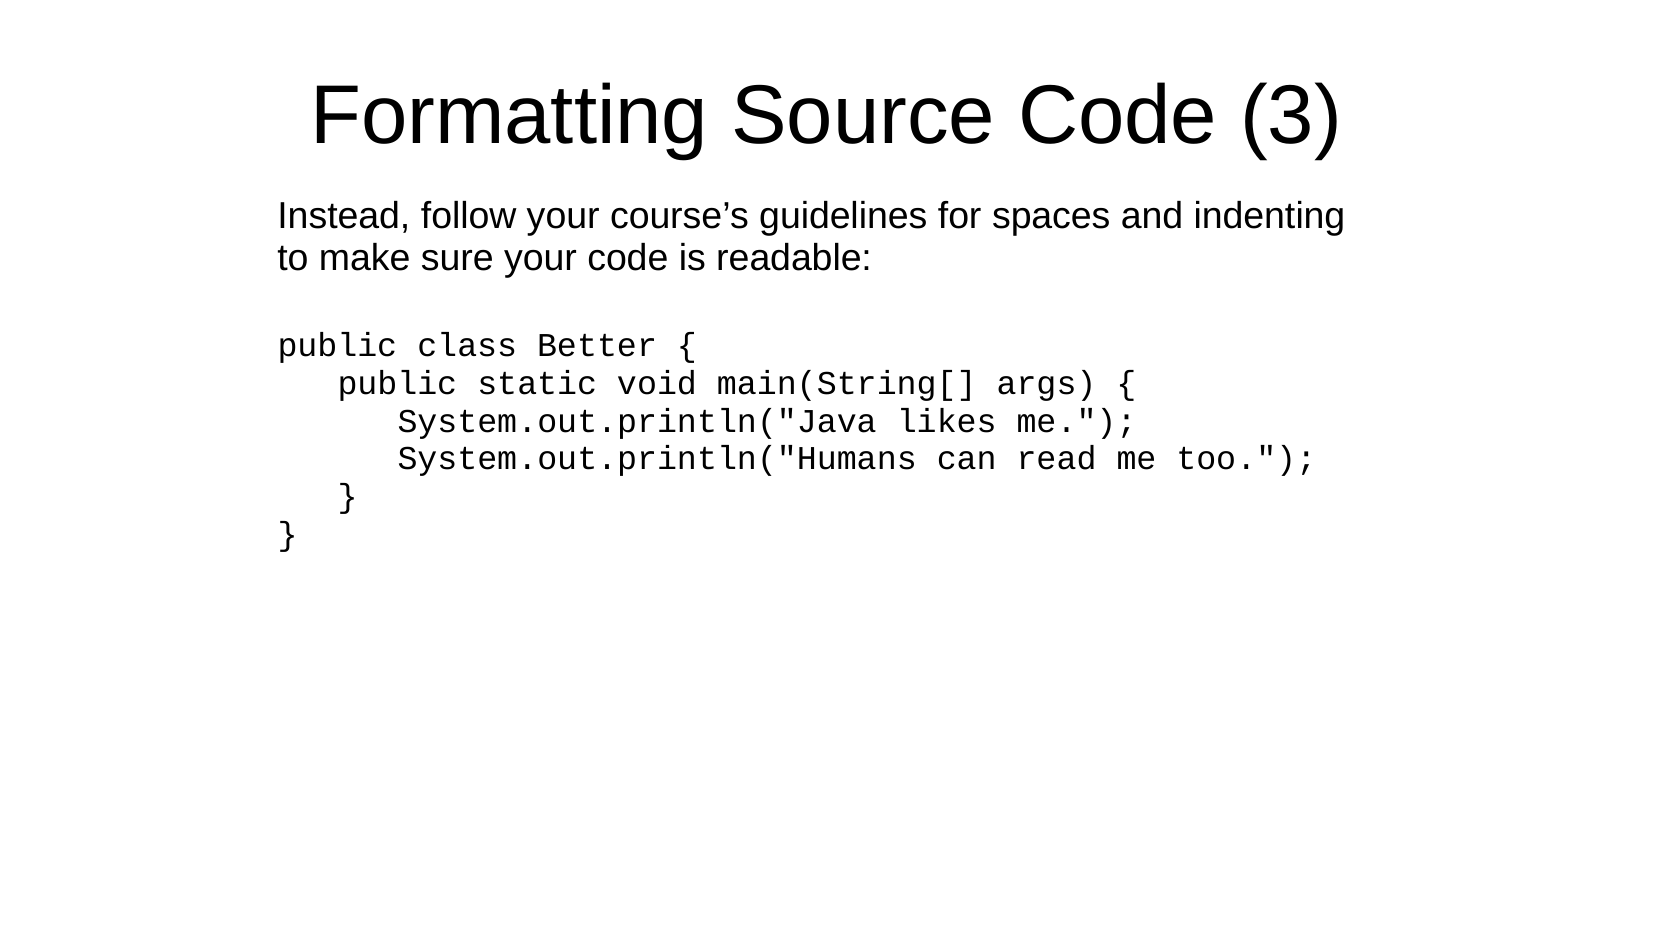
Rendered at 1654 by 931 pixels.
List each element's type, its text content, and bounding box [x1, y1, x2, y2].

title Formatting Source Code (3) [82, 37, 1571, 193]
text_box public class Better { public static void main(String[] args) { System.out.println("Java likes me."); System.out.println("Humans can read me too."); } } [262, 321, 1333, 563]
text_box Instead, follow your course’s guidelines for spaces and indenting to make sure your code is readable: [262, 187, 1426, 287]
